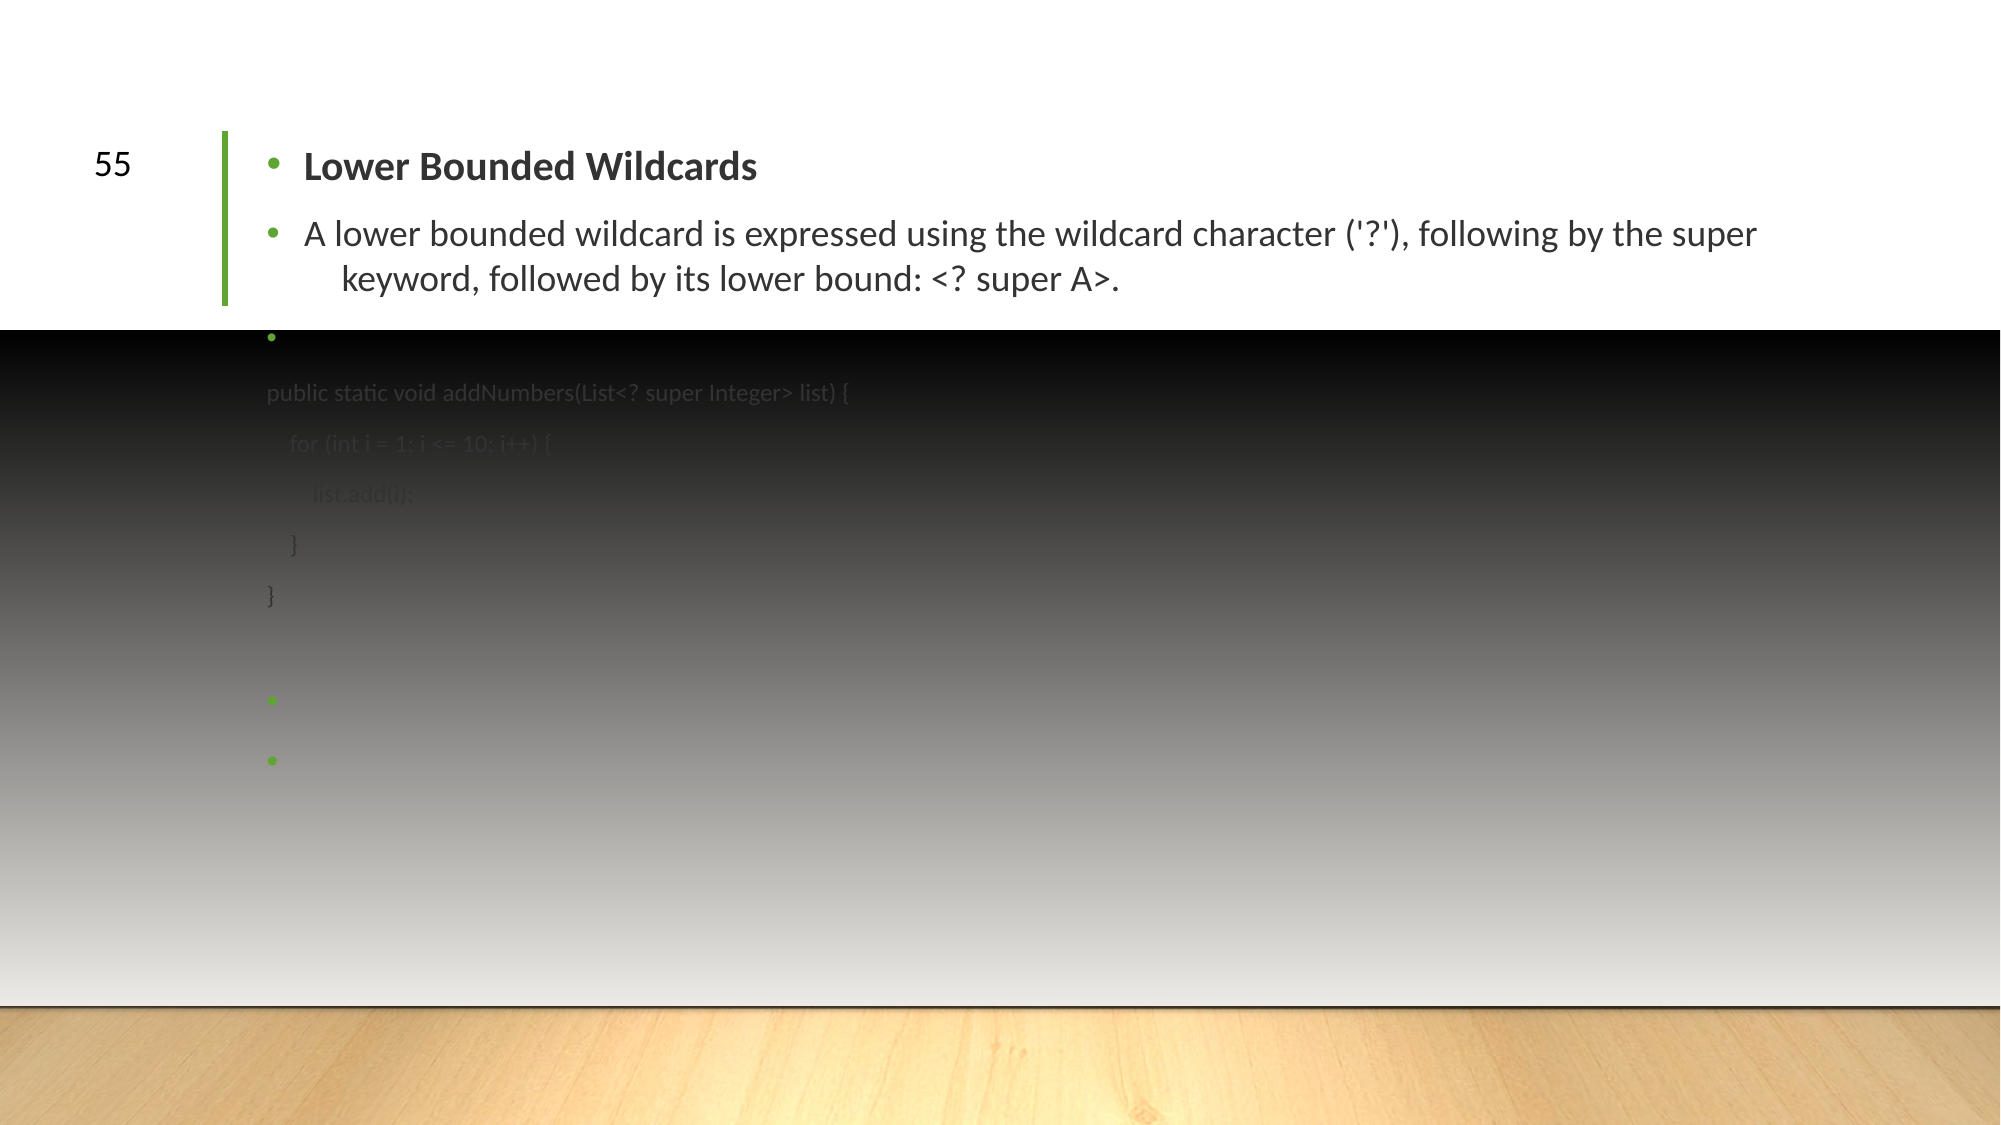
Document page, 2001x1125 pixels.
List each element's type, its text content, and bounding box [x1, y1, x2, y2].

list Lower Bounded Wildcards A lower bounded wildcard is expressed using the wildcard character ('?'), following by the super keyword, followed by its lower bound: <? super A>. public static void addNumbers(List<? super Integer> list) { for (int i = 1; i <= 10; i++) { list.add(i); } } [251, 131, 1814, 897]
text_box [78, 131, 212, 214]
